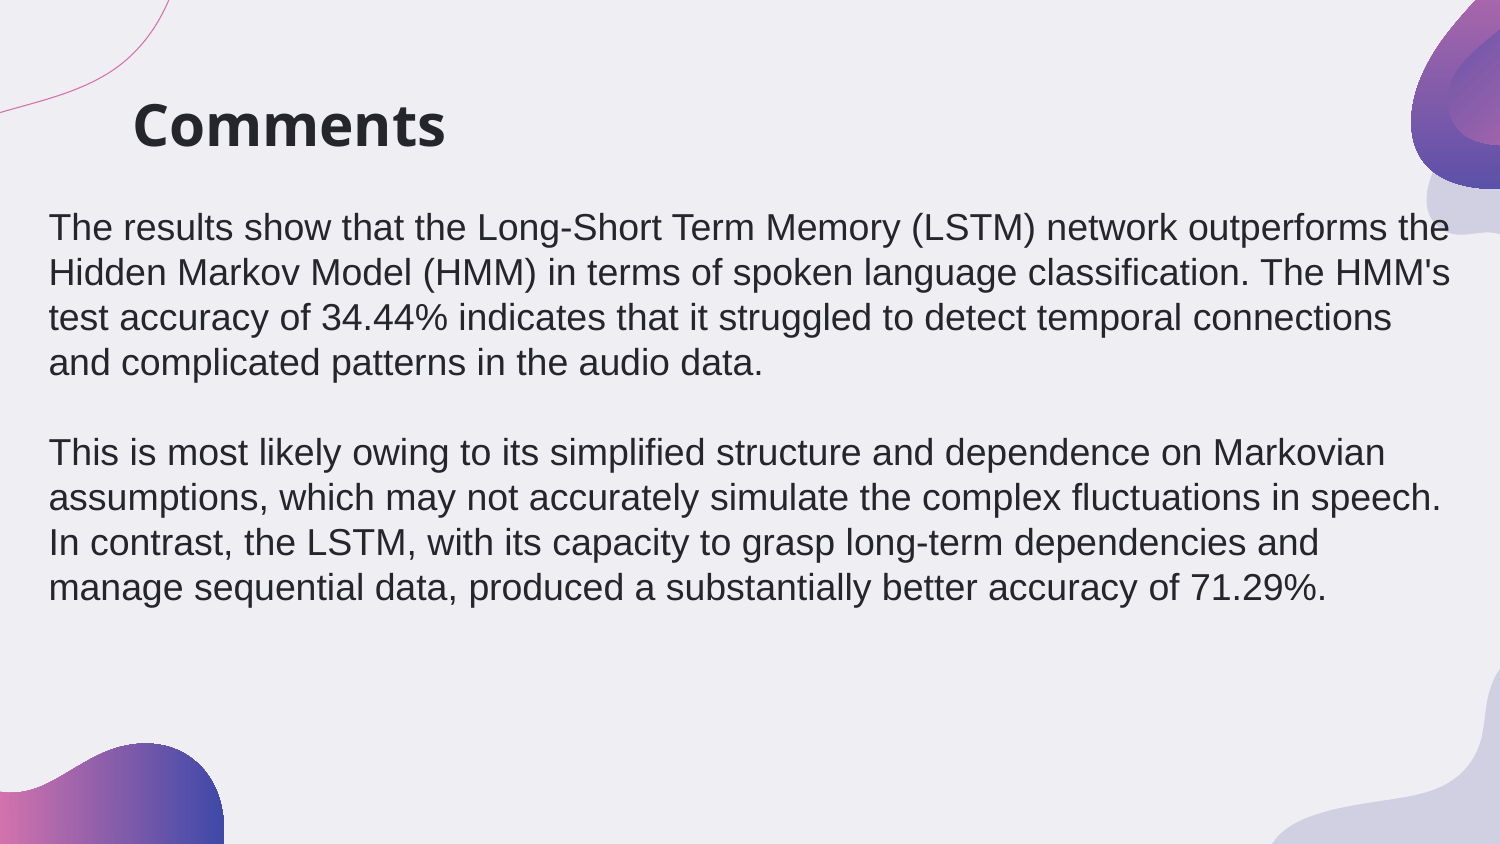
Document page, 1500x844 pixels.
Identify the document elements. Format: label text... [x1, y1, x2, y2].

text_box The results show that the Long-Short Term Memory (LSTM) network outperforms the Hidden Markov Model (HMM) in terms of spoken language classification. The HMM's test accuracy of 34.44% indicates that it struggled to detect temporal connections and complicated patterns in the audio data. This is most likely owing to its simplified structure and dependence on Markovian assumptions, which may not accurately simulate the complex fluctuations in speech. In contrast, the LSTM, with its capacity to grasp long-term dependencies and manage sequential data, produced a substantially better accuracy of 71.29%. [33, 187, 1468, 480]
text_box [0, 743, 224, 844]
title Comments [116, 72, 1383, 167]
